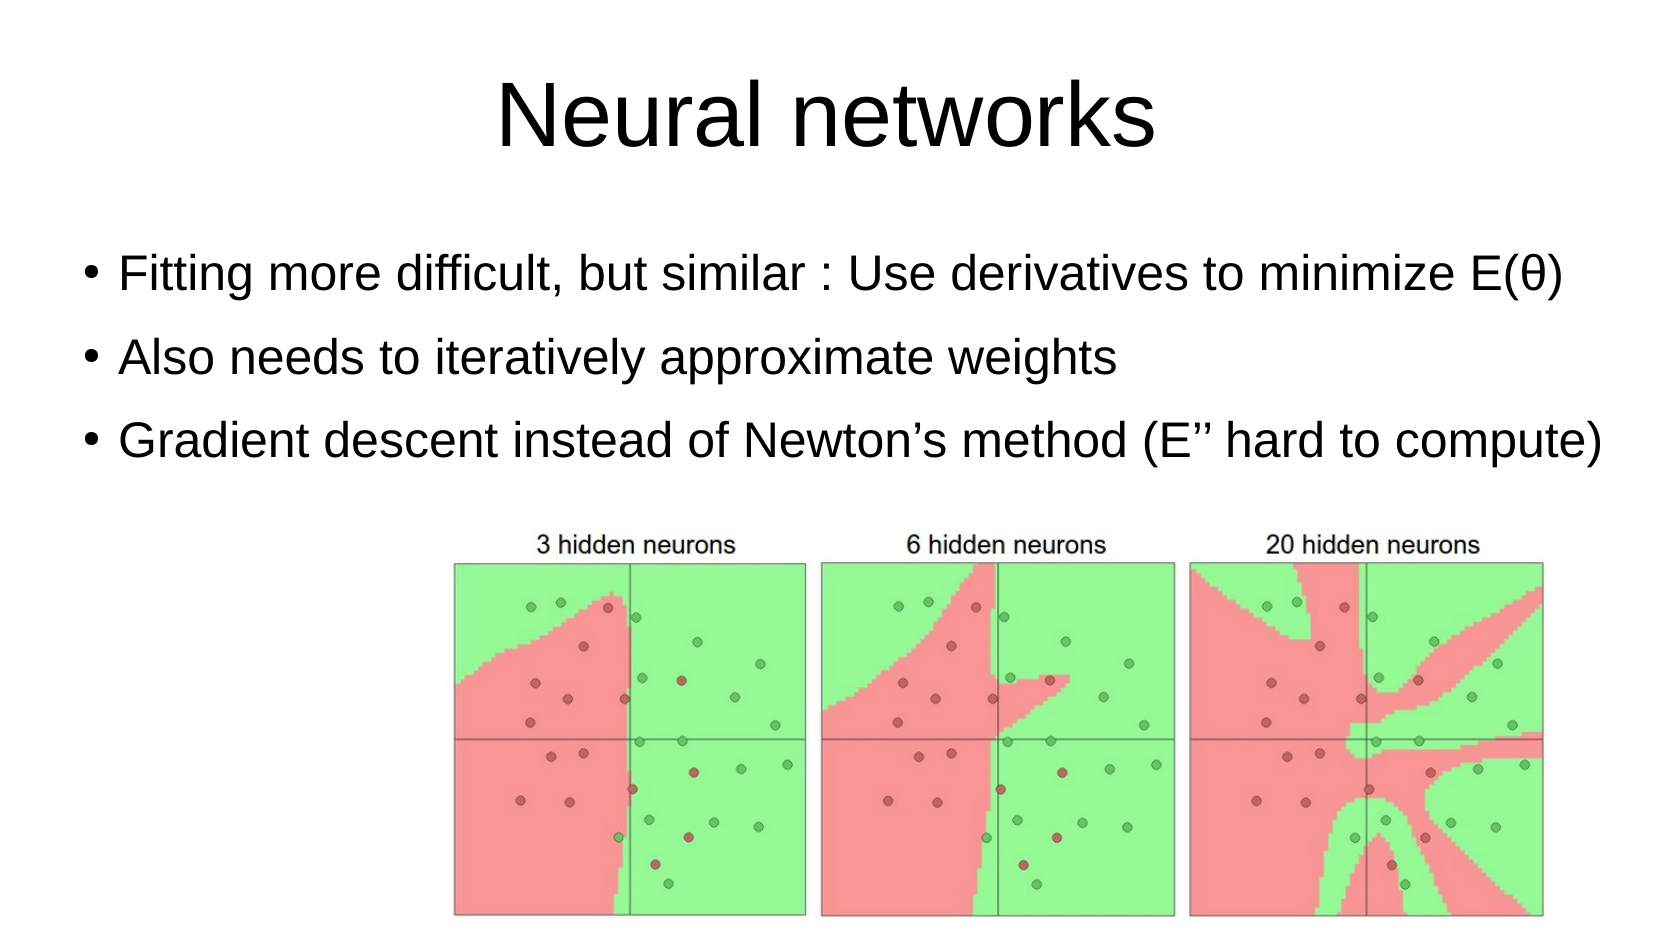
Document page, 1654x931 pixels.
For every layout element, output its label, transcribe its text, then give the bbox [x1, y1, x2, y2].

subtitle Fitting more difficult, but similar : Use derivatives to minimize E(θ) Also needs to iteratively approximate weights Gradient descent instead of Newton’s method (E’’ hard to compute) [82, 217, 1636, 758]
picture [446, 528, 1547, 919]
title Neural networks [82, 37, 1571, 193]
